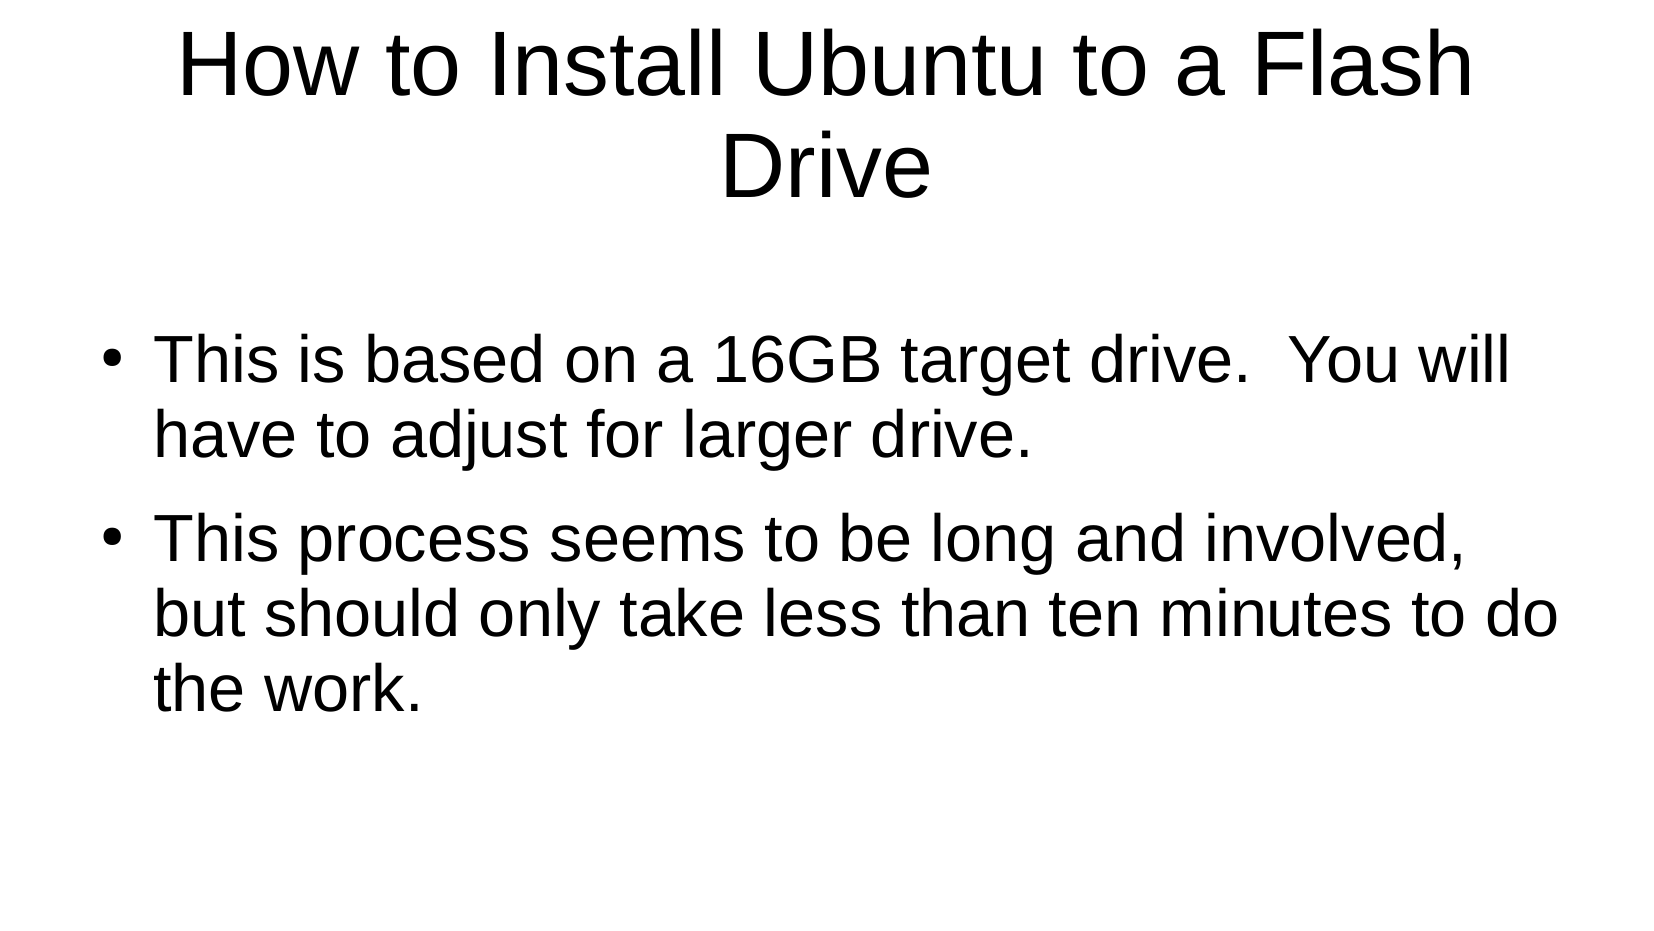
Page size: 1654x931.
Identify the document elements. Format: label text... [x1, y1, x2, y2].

title How to Install Ubuntu to a Flash Drive [82, 12, 1571, 217]
list This is based on a 16GB target drive. You will have to adjust for larger drive. This process seems to be long and involved, but should only take less than ten minutes to do the work. [82, 217, 1571, 758]
